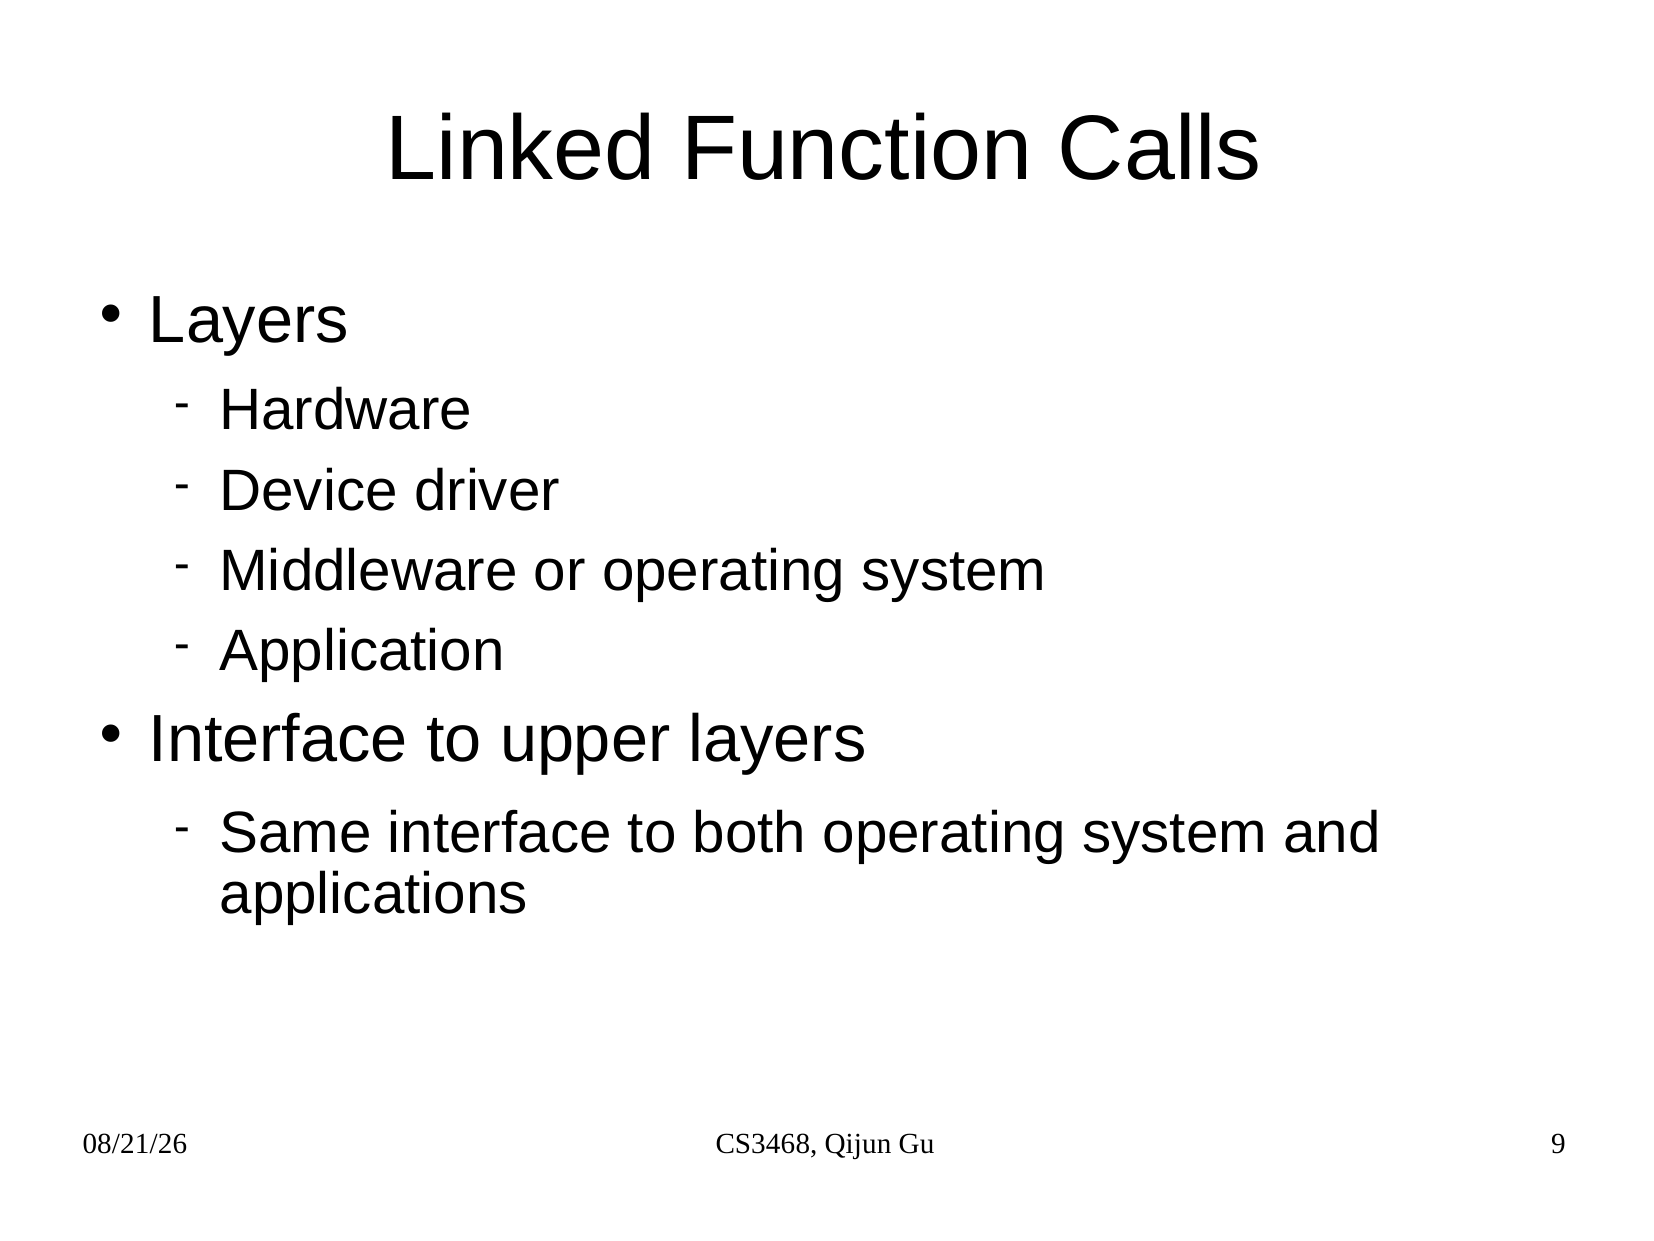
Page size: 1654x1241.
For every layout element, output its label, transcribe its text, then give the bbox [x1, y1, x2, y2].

list Layers Hardware Device driver Middleware or operating system Application Interface to upper layers Same interface to both operating system and applications [82, 290, 1567, 1091]
title Linked Function Calls [82, 56, 1567, 246]
